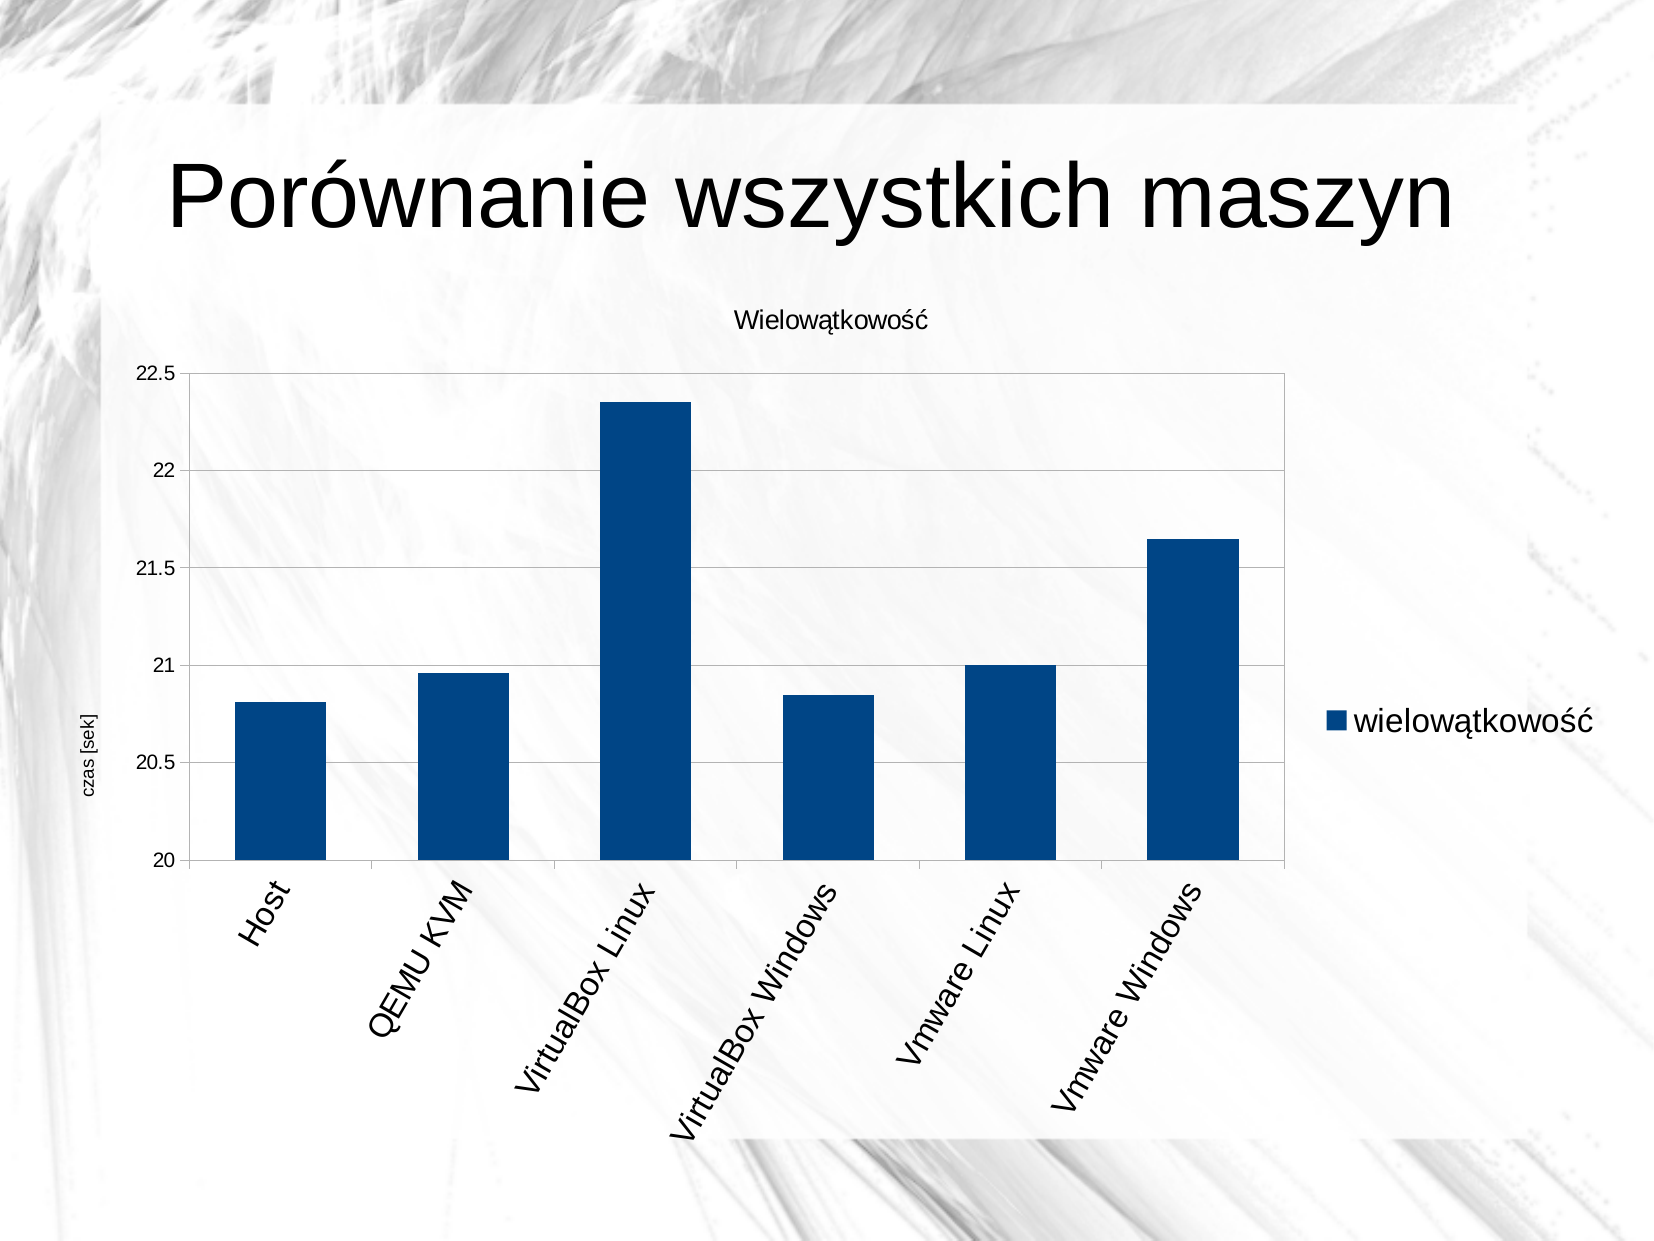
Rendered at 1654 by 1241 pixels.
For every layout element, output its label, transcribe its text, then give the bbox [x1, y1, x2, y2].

chart [44, 271, 1619, 1170]
picture [0, 0, 1654, 1241]
title Porównanie wszystkich maszyn [118, 112, 1506, 271]
